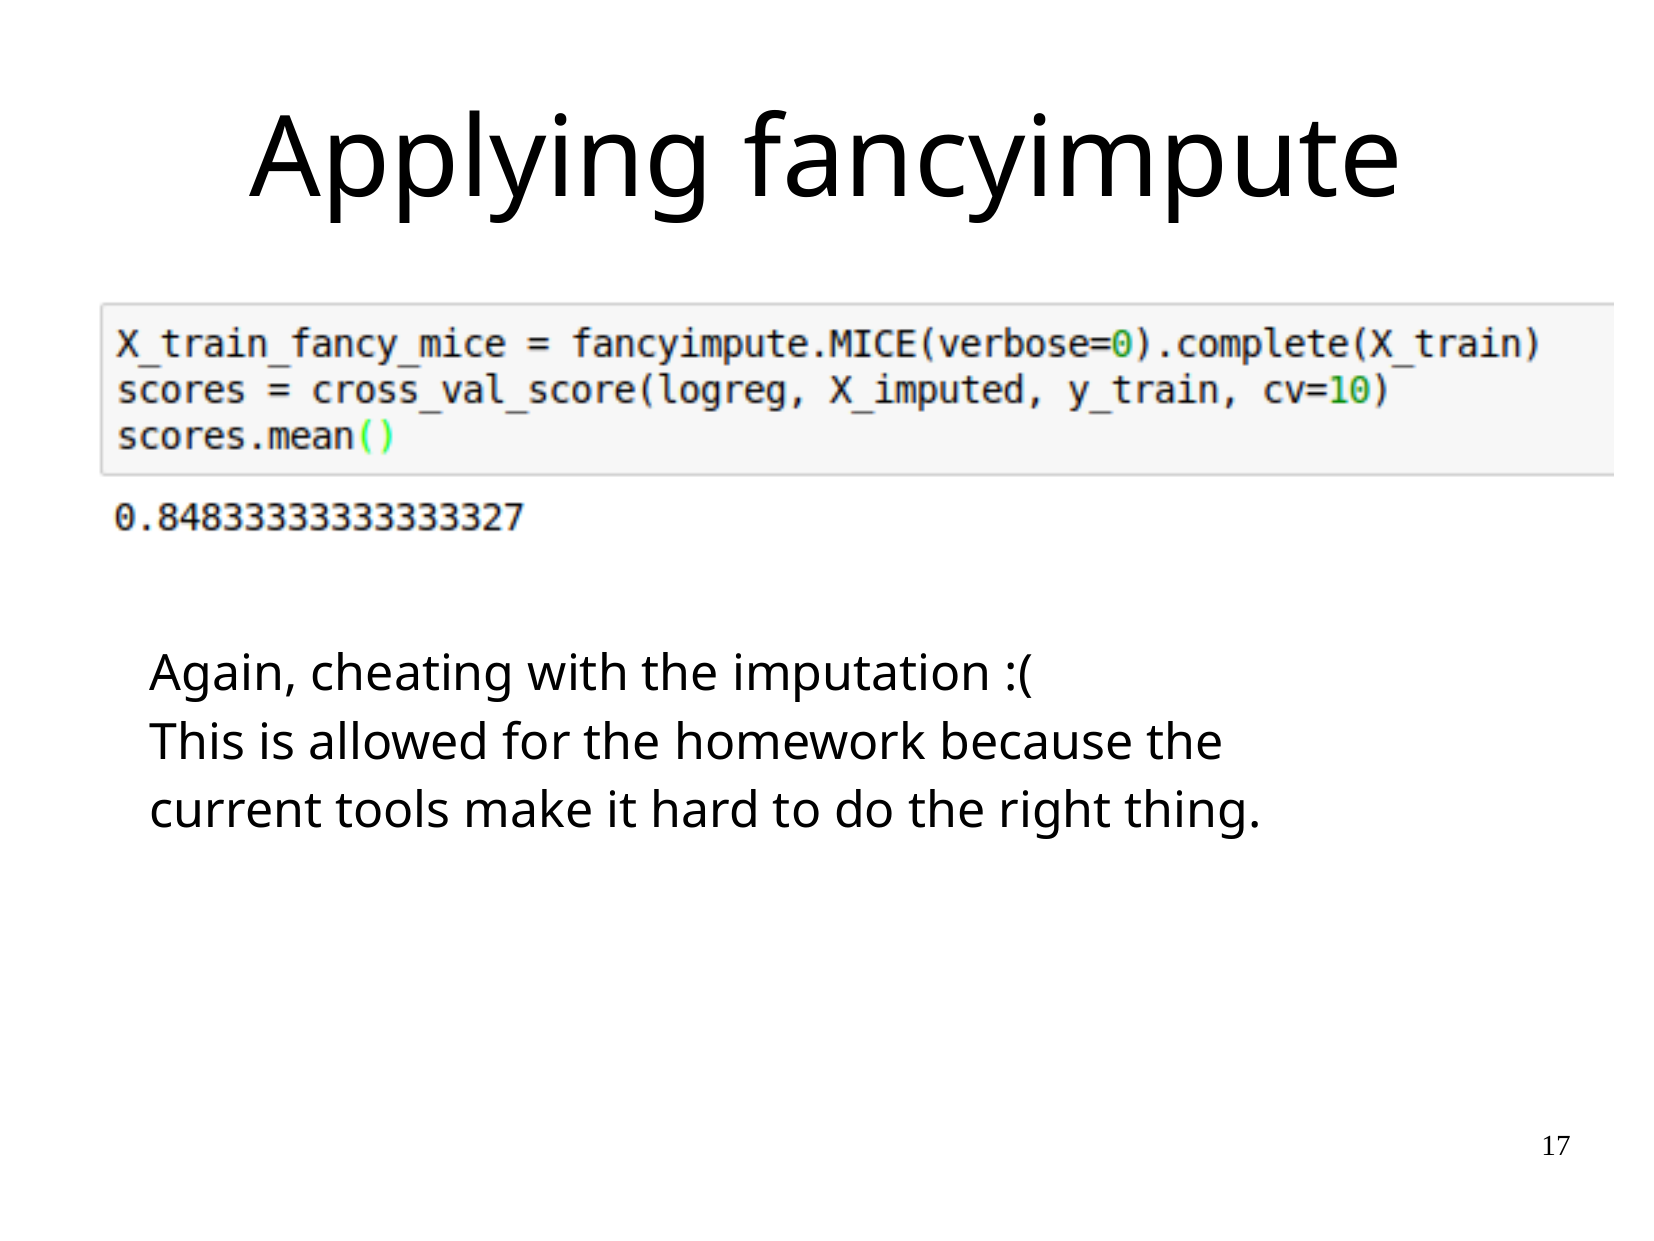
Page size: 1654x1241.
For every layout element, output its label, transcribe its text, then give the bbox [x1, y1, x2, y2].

text_box Again, cheating with the imputation :( This is allowed for the homework because the current tools make it hard to do the right thing. [135, 630, 1411, 795]
title Applying fancyimpute [82, 49, 1571, 257]
picture [82, 290, 1614, 561]
